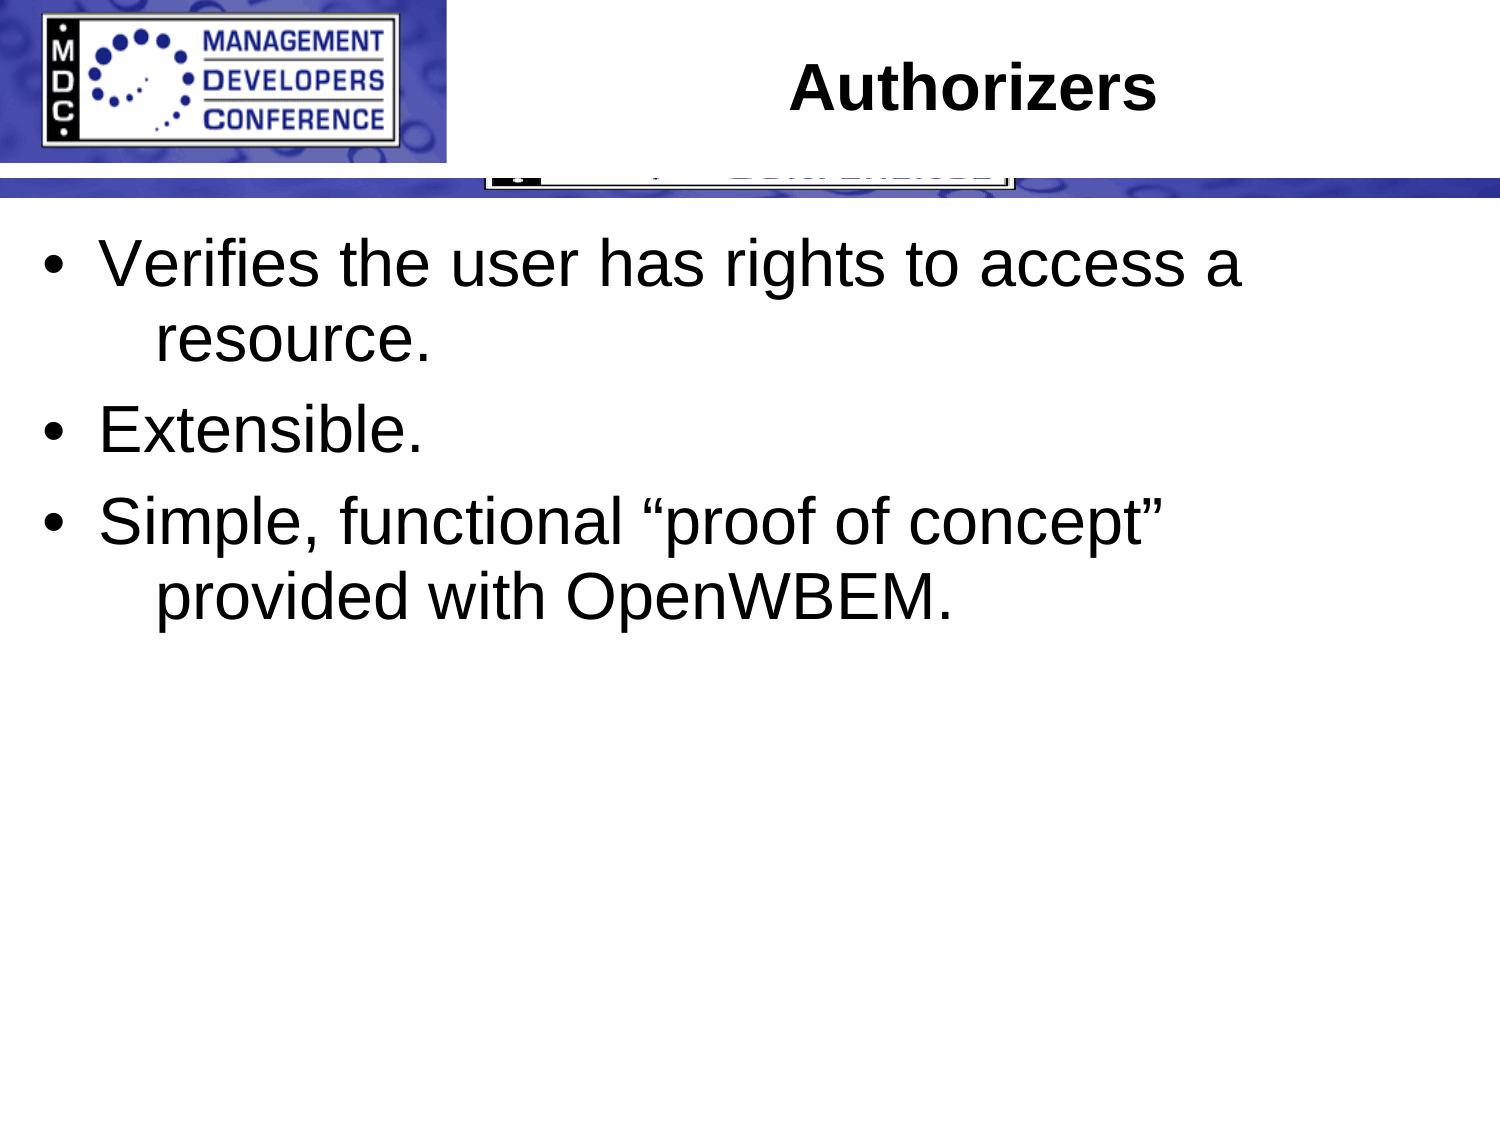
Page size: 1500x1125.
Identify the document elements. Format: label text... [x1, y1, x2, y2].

picture [0, 178, 1500, 198]
title Authorizers [447, 7, 1500, 169]
picture [0, 0, 447, 163]
list Verifies the user has rights to access a resource. Extensible. Simple, functional “proof of concept” provided with OpenWBEM. [42, 226, 1433, 1067]
